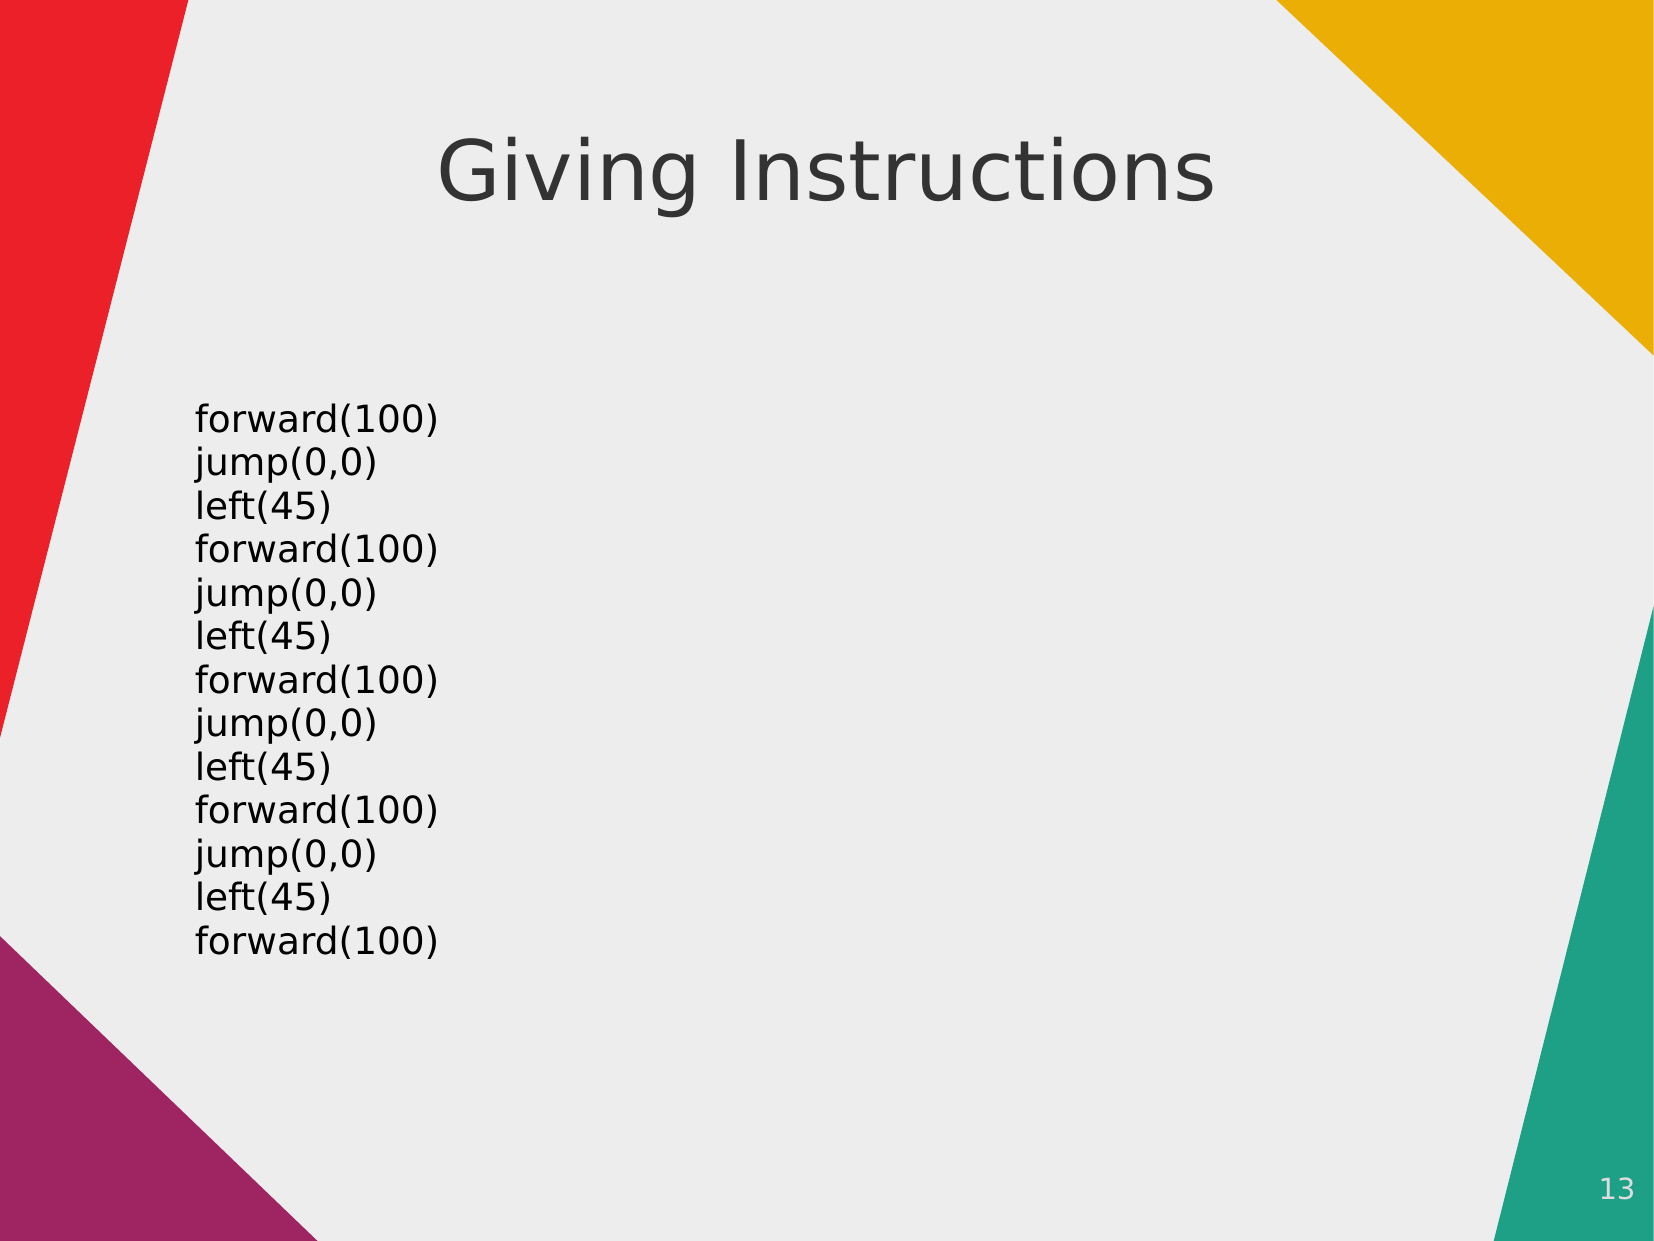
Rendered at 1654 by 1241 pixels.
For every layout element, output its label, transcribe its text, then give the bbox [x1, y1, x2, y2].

text_box forward(100) jump(0,0) left(45) forward(100) jump(0,0) left(45) forward(100) jump(0,0) left(45) forward(100) jump(0,0) left(45) forward(100) [180, 390, 466, 971]
title Giving Instructions [114, 73, 1539, 271]
